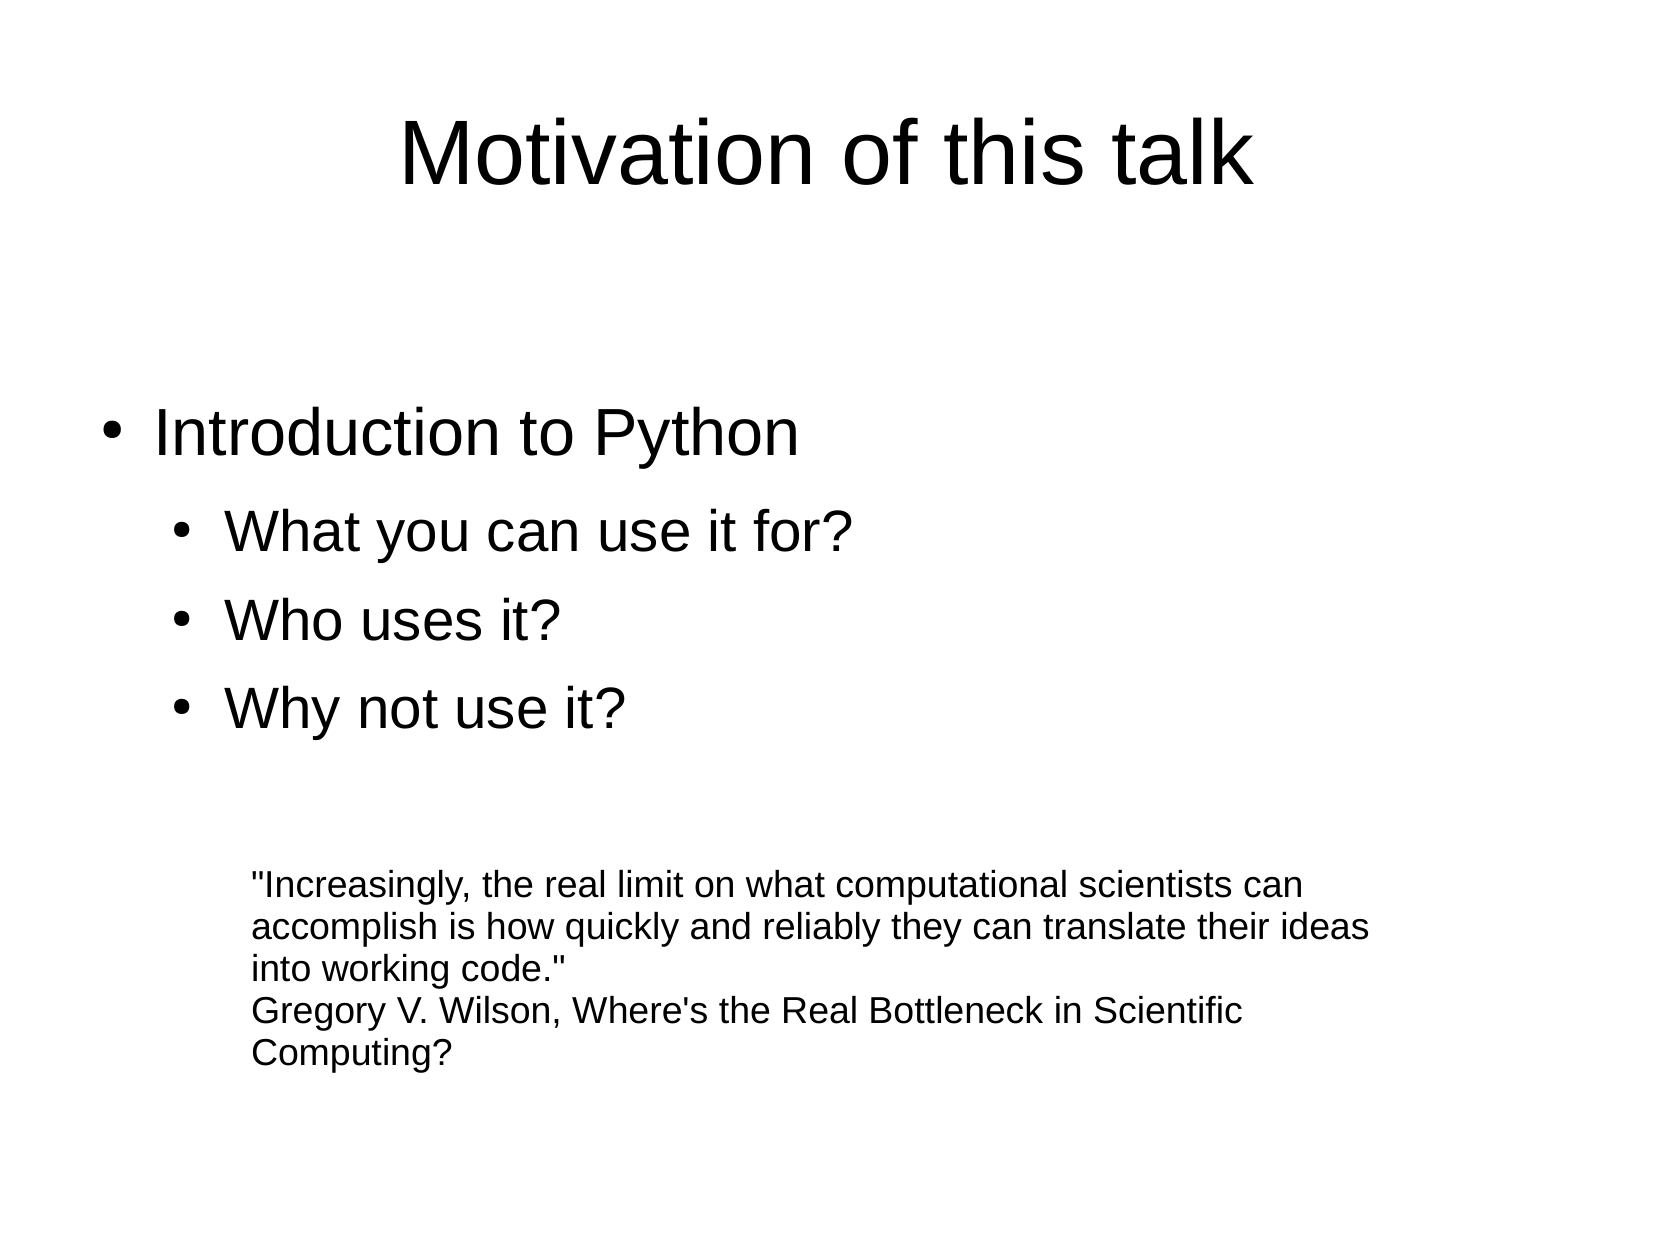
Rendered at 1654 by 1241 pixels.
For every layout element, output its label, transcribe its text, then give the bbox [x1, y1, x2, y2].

text_box "Increasingly, the real limit on what computational scientists can accomplish is how quickly and reliably they can translate their ideas into working code." Gregory V. Wilson, Where's the Real Bottleneck in Scientific Computing? [236, 856, 1447, 1166]
list Introduction to Python What you can use it for? Who uses it? Why not use it? [82, 290, 1571, 1109]
title Motivation of this talk [82, 49, 1571, 257]
